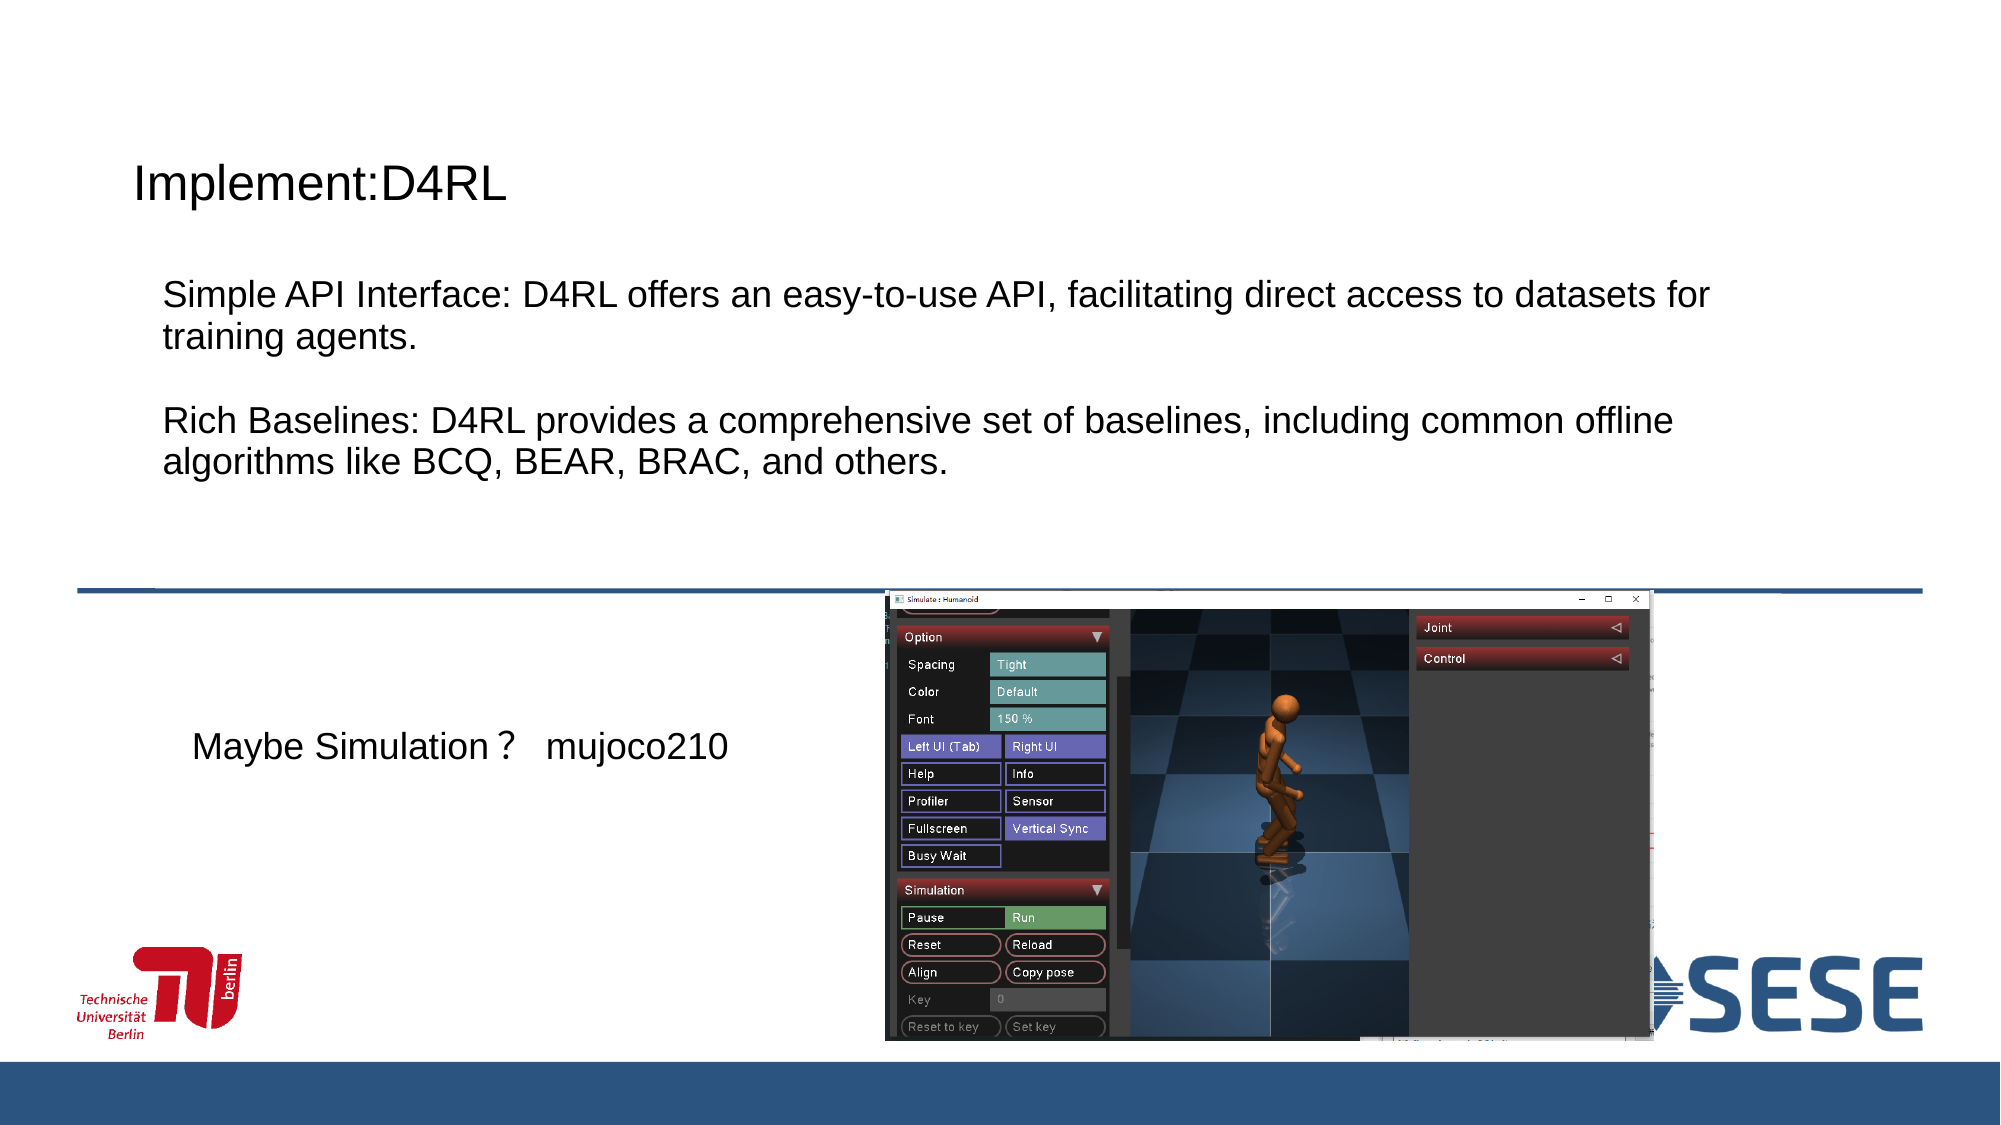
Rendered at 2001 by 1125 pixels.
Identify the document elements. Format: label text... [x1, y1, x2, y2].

text_box Implement:D4RL [118, 147, 523, 219]
picture [77, 947, 242, 1039]
text_box Simple API Interface: D4RL offers an easy-to-use API, facilitating direct access to datasets for training agents. Rich Baselines: D4RL provides a comprehensive set of baselines, including common offline algorithms like BCQ, BEAR, BRAC, and others. [147, 265, 1802, 631]
picture [885, 590, 1923, 1041]
text_box Maybe Simulation？mujoco210 [177, 708, 744, 778]
